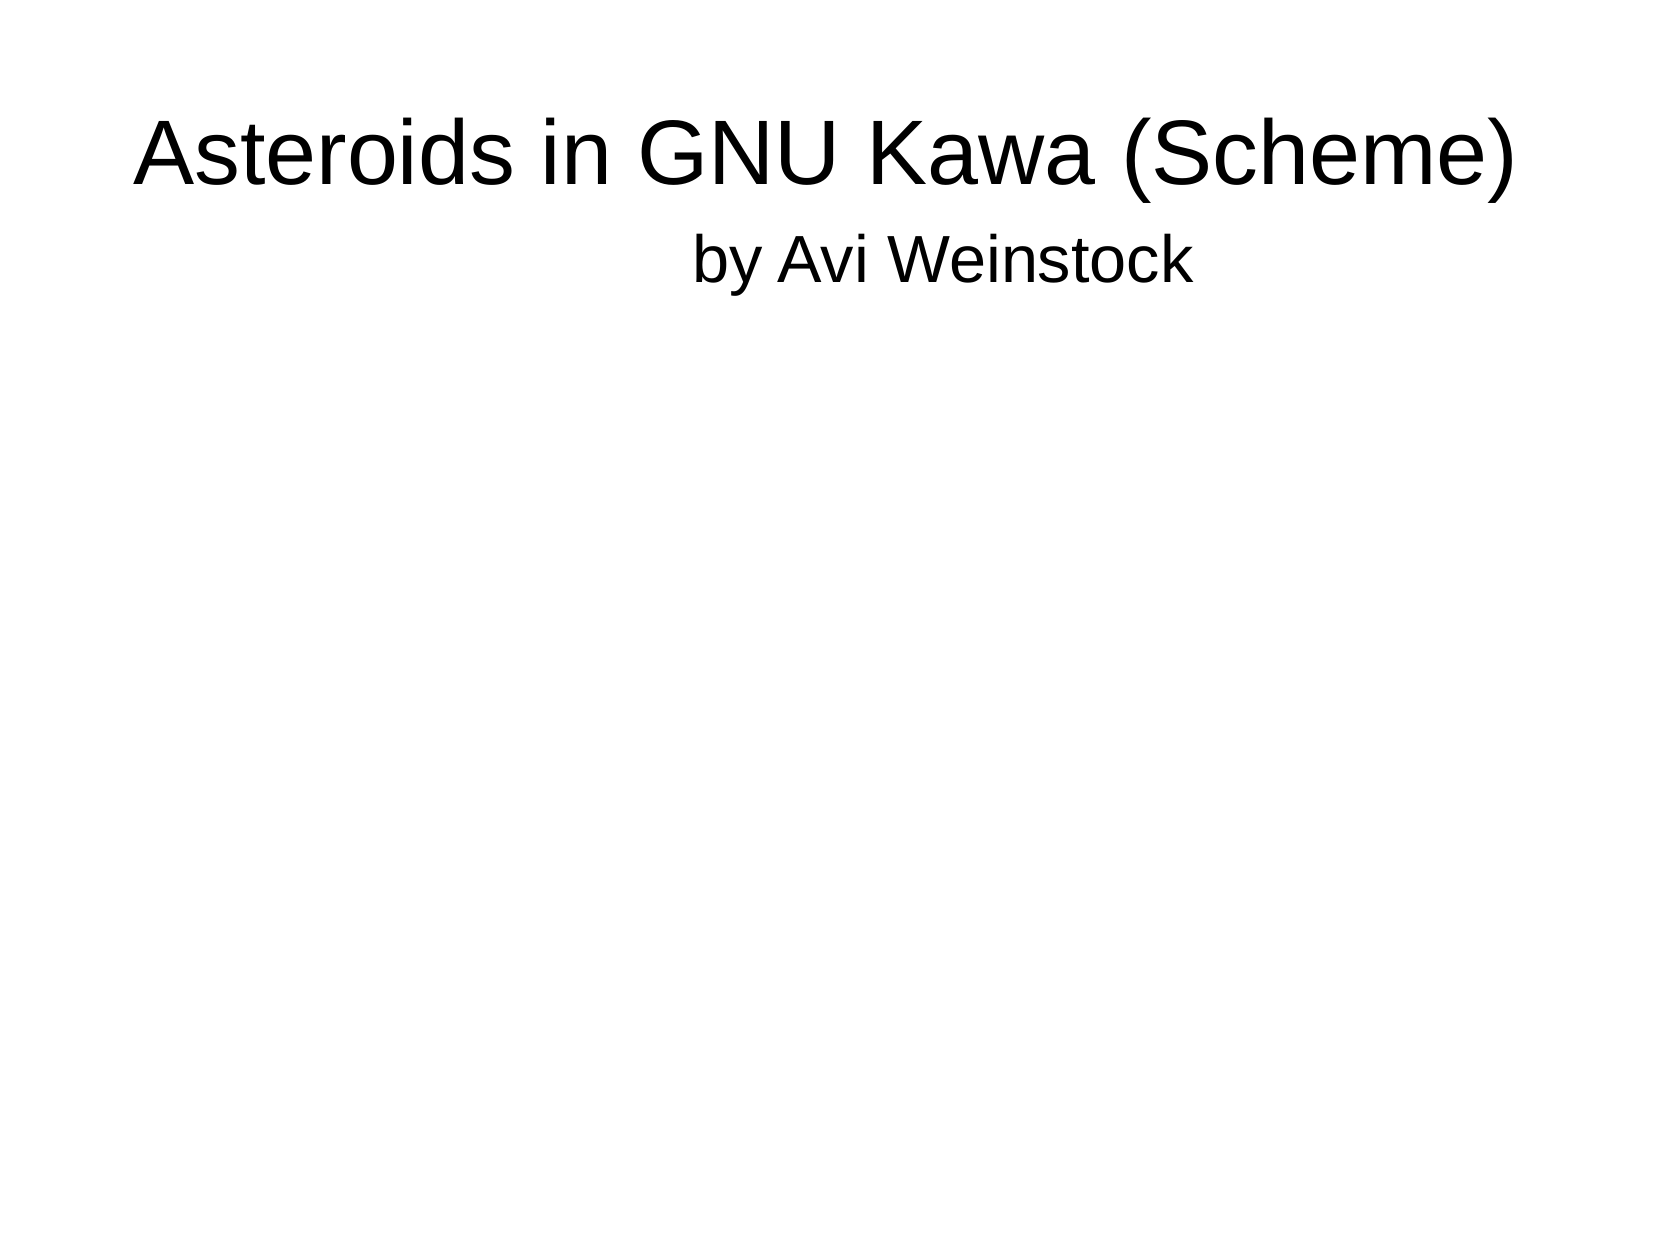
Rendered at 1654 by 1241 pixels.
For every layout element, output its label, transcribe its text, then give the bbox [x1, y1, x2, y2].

title Asteroids in GNU Kawa (Scheme) [82, 49, 199, 257]
subtitle by Avi Weinstock [199, 0, 1654, 669]
